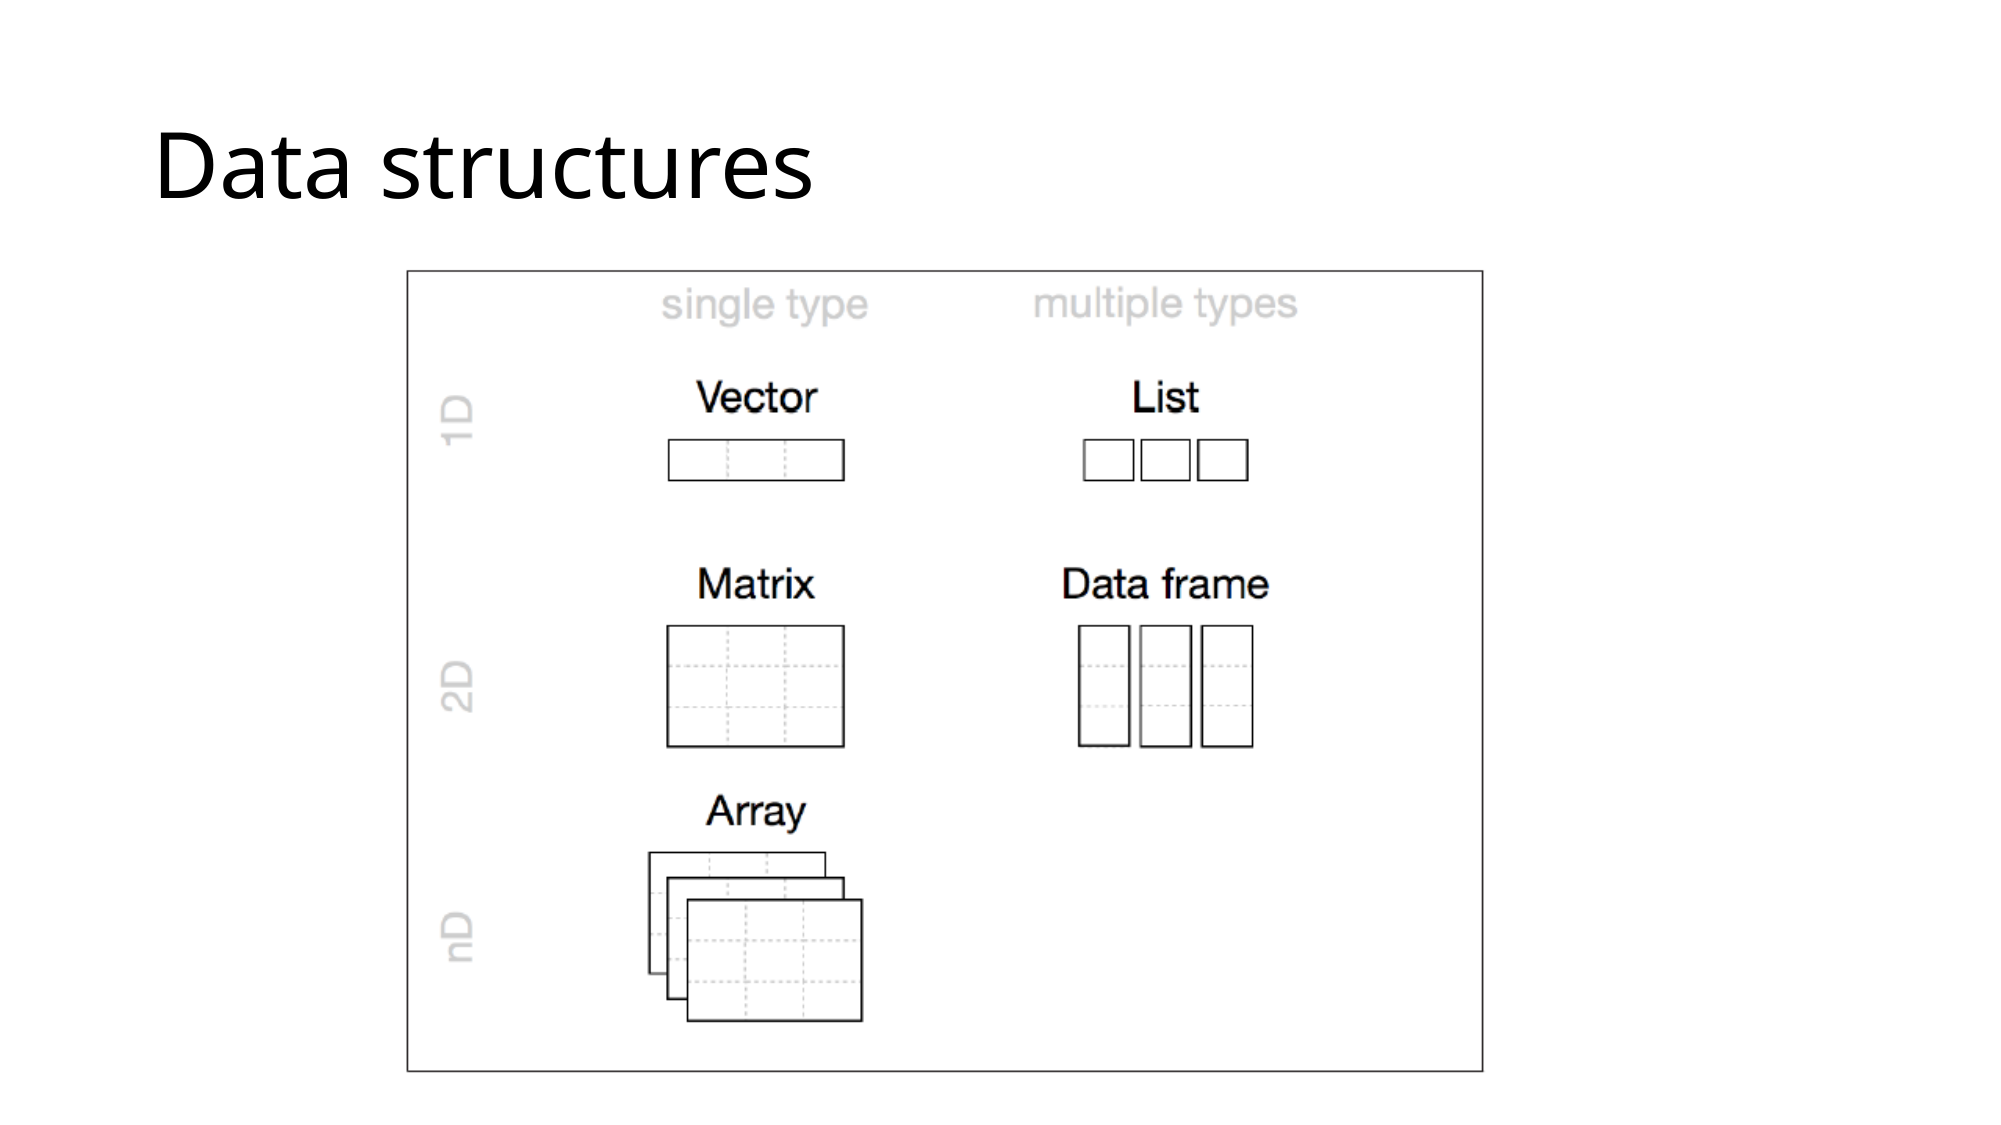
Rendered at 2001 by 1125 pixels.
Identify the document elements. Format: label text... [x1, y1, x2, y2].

title Data structures [137, 59, 1863, 278]
picture [385, 258, 1504, 1089]
